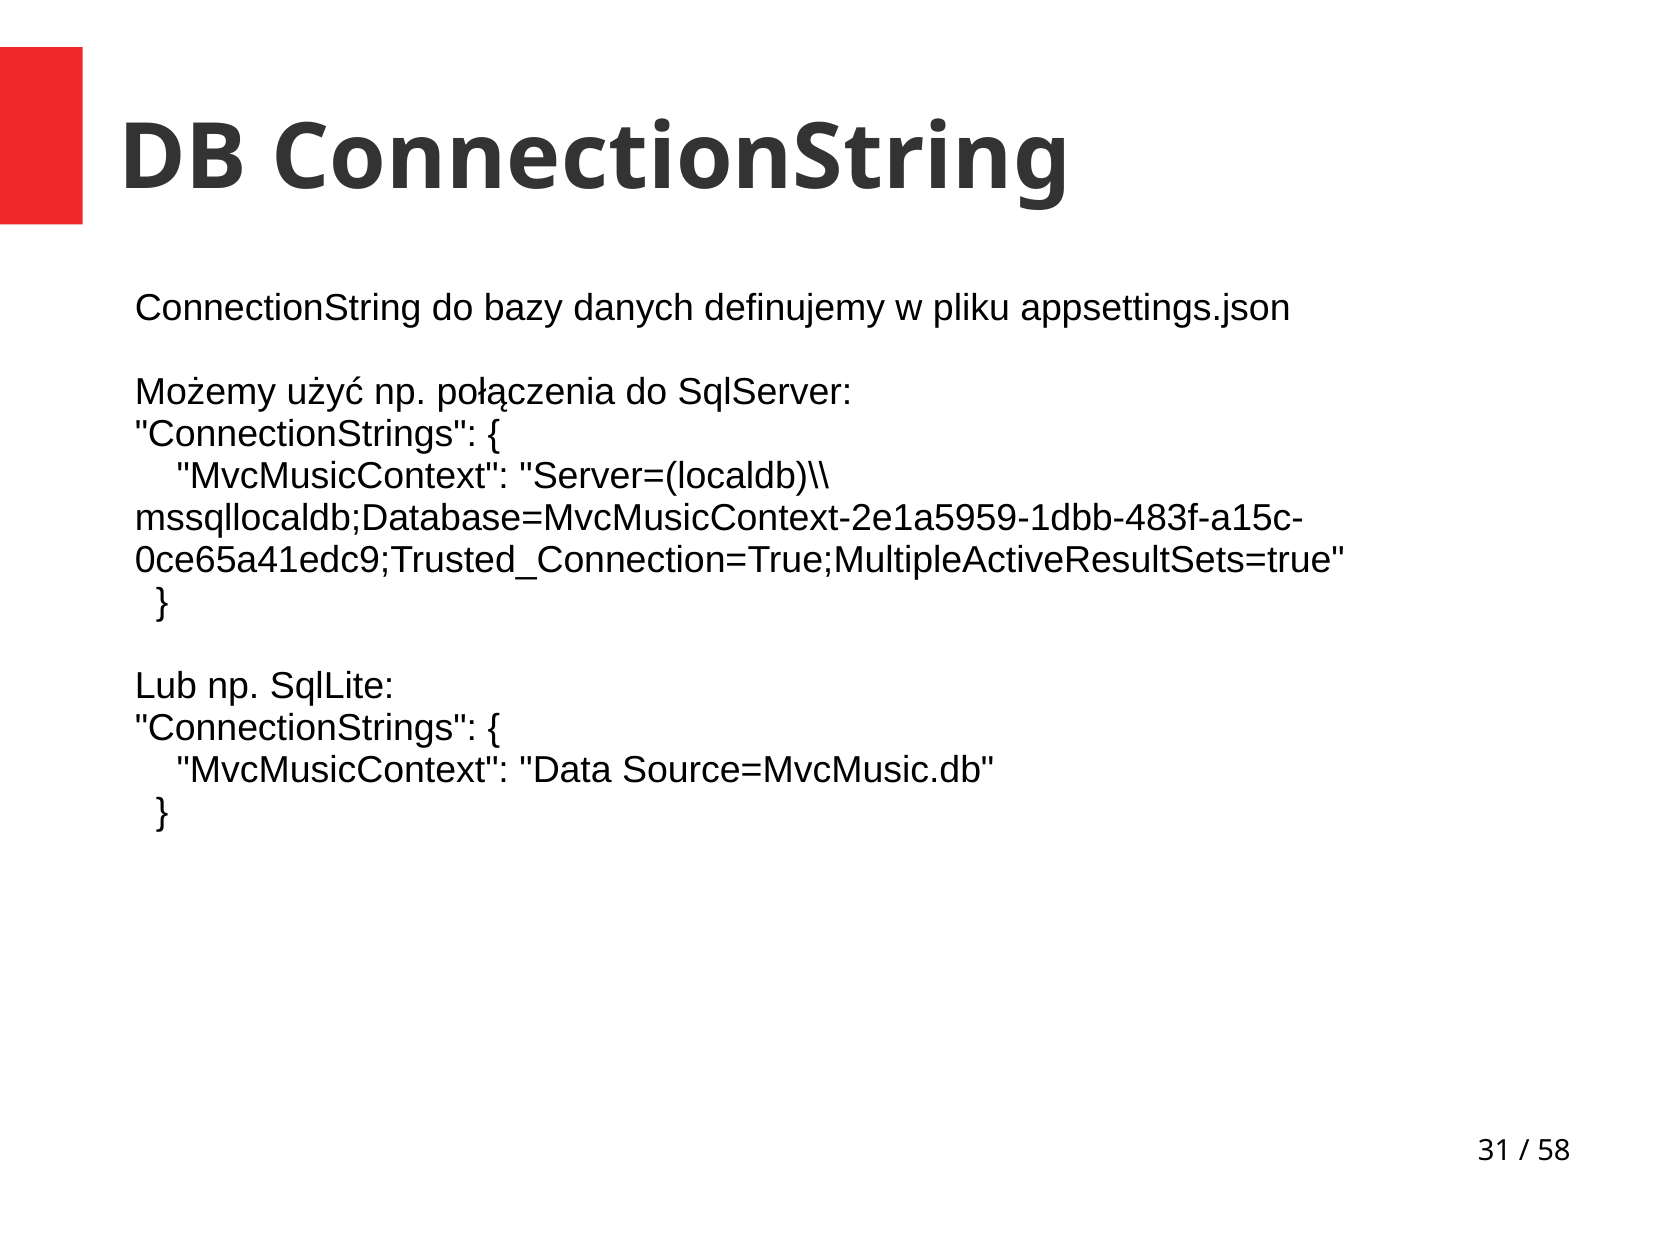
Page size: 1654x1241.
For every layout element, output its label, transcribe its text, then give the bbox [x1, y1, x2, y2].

title DB ConnectionString [118, 49, 1571, 257]
text_box ConnectionString do bazy danych definujemy w pliku appsettings.json Możemy użyć np. połączenia do SqlServer: "ConnectionStrings": { "MvcMusicContext": "Server=(localdb)\\mssqllocaldb;Database=MvcMusicContext-2e1a5959-1dbb-483f-a15c-0ce65a41edc9;Trusted_Connection=True;MultipleActiveResultSets=true" } Lub np. SqlLite: "ConnectionStrings": { "MvcMusicContext": "Data Source=MvcMusic.db" } [120, 279, 1426, 841]
